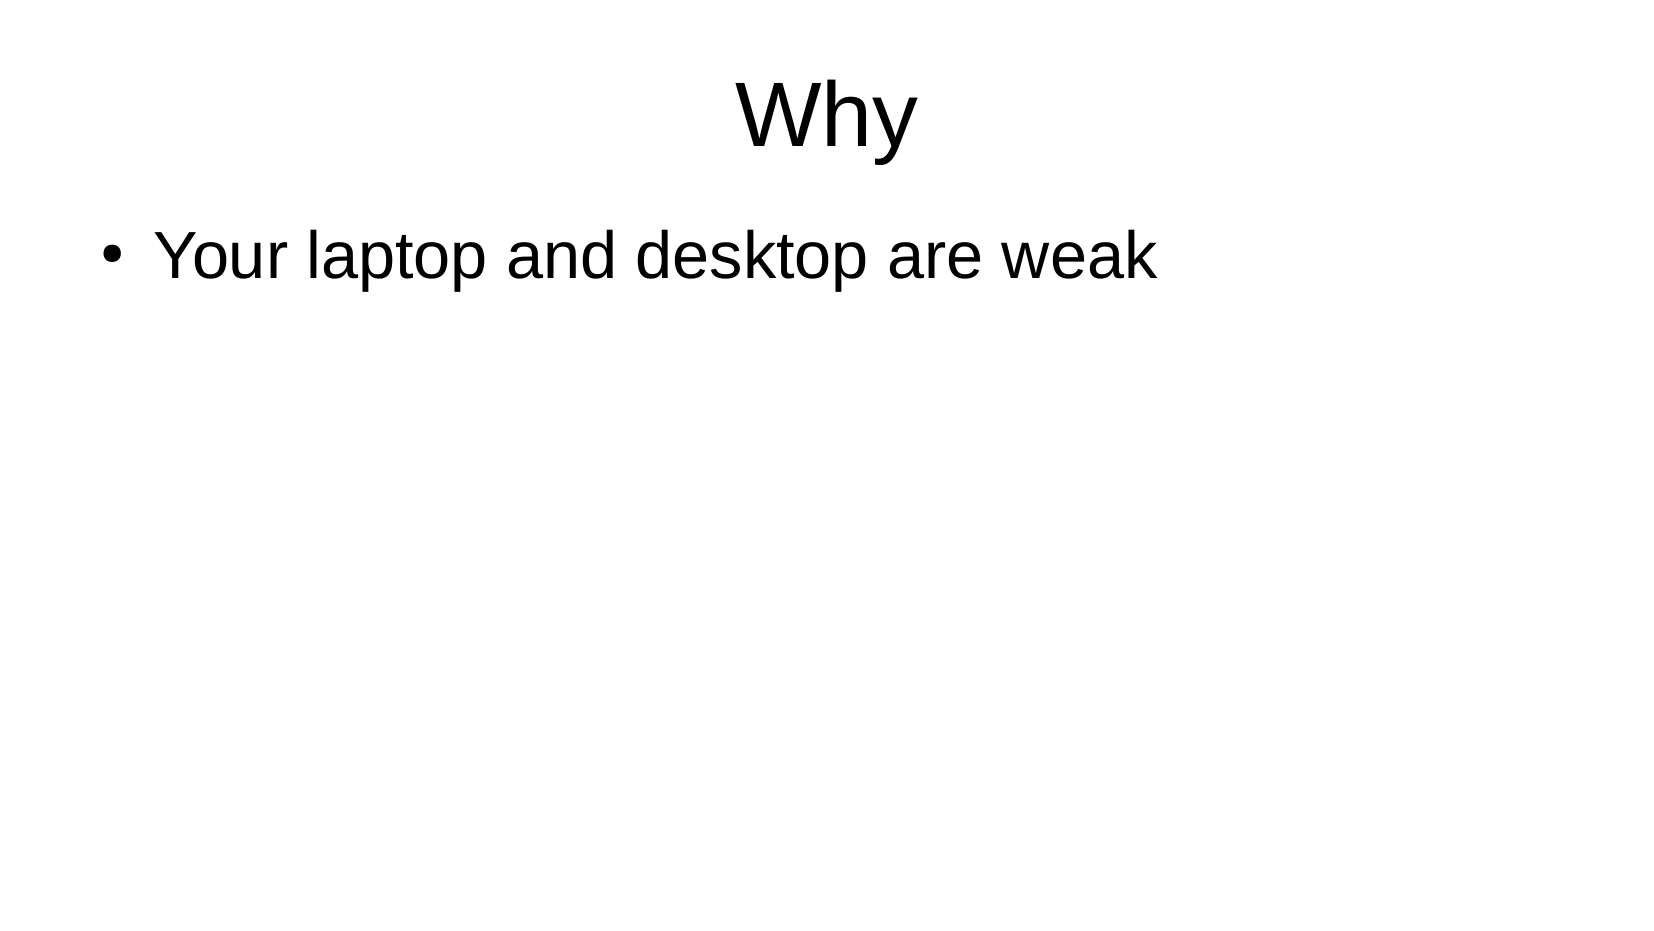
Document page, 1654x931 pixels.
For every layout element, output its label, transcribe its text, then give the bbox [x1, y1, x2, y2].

list Your laptop and desktop are weak [82, 217, 1571, 758]
title Why [82, 37, 1571, 193]
